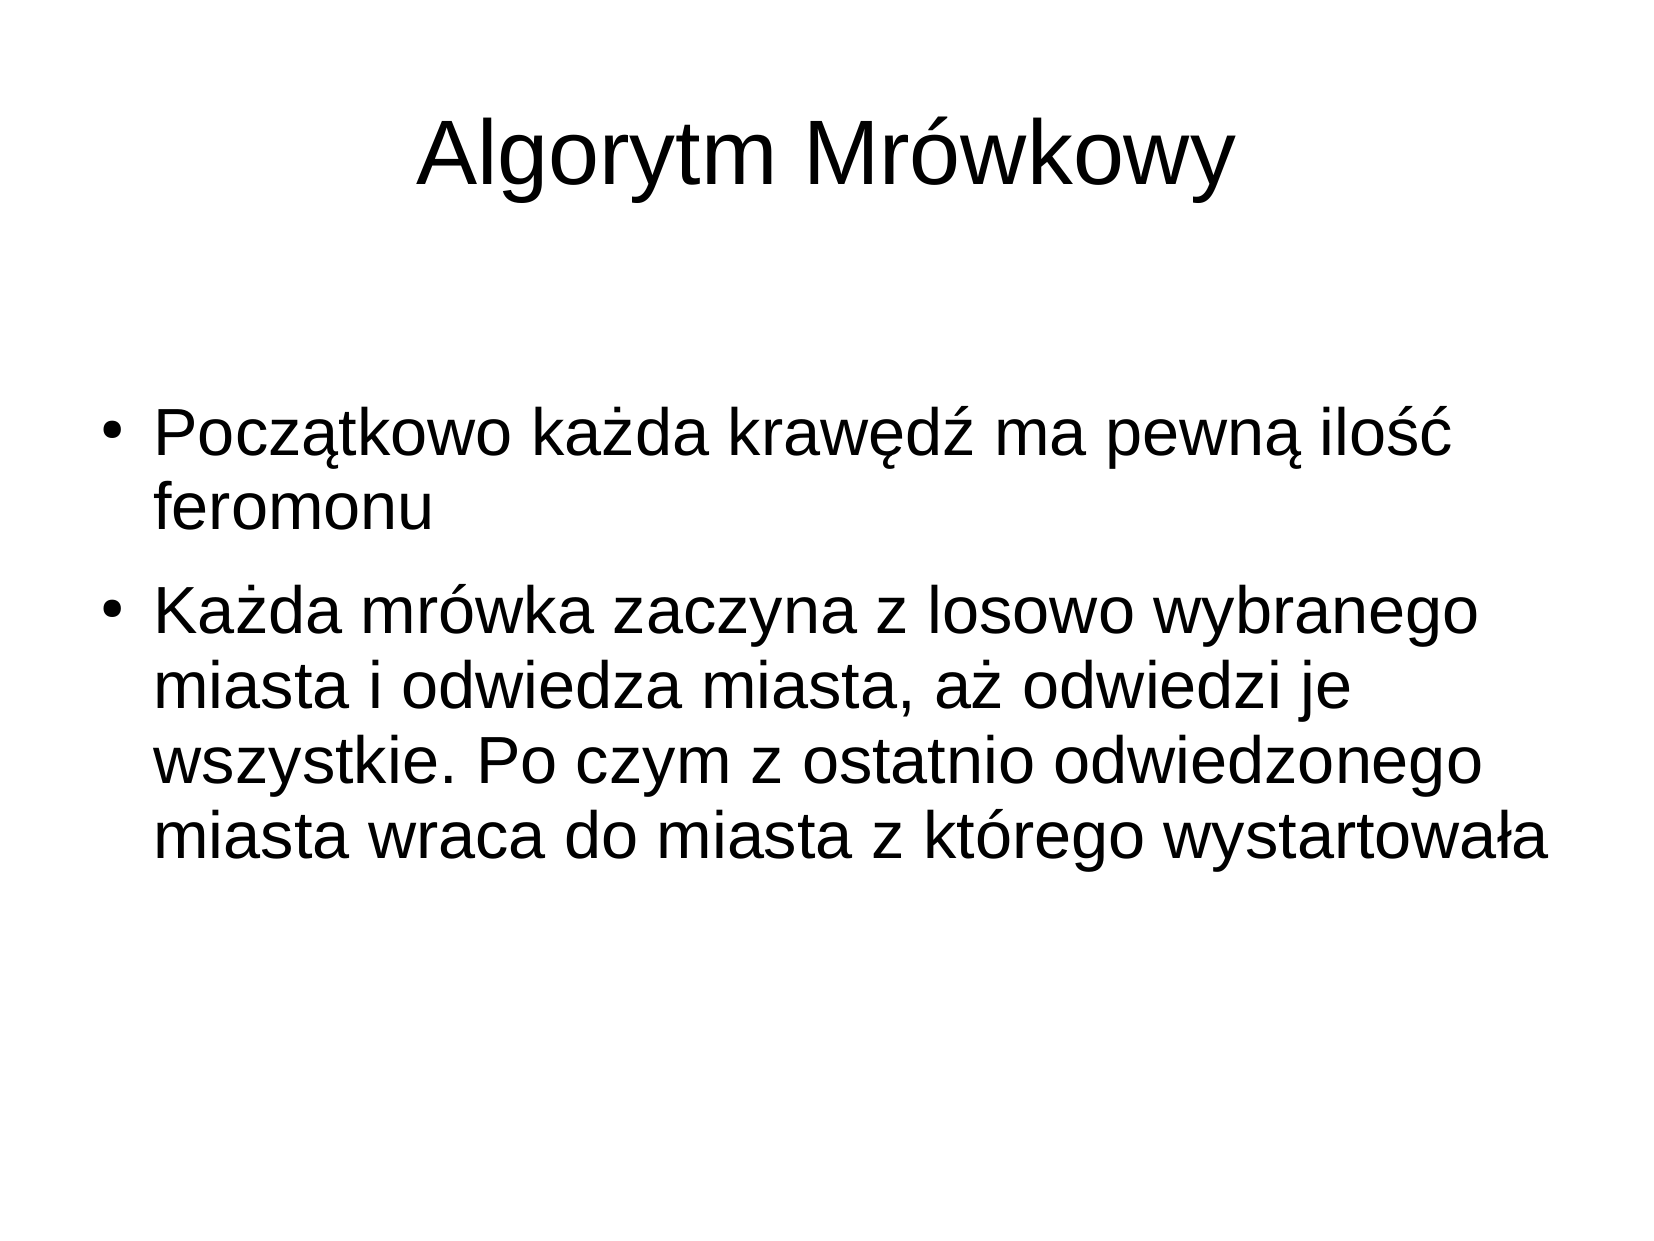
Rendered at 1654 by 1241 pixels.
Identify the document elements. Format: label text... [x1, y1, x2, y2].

list Początkowo każda krawędź ma pewną ilość feromonu Każda mrówka zaczyna z losowo wybranego miasta i odwiedza miasta, aż odwiedzi je wszystkie. Po czym z ostatnio odwiedzonego miasta wraca do miasta z którego wystartowała [82, 290, 1571, 1010]
title Algorytm Mrówkowy [82, 49, 1571, 257]
